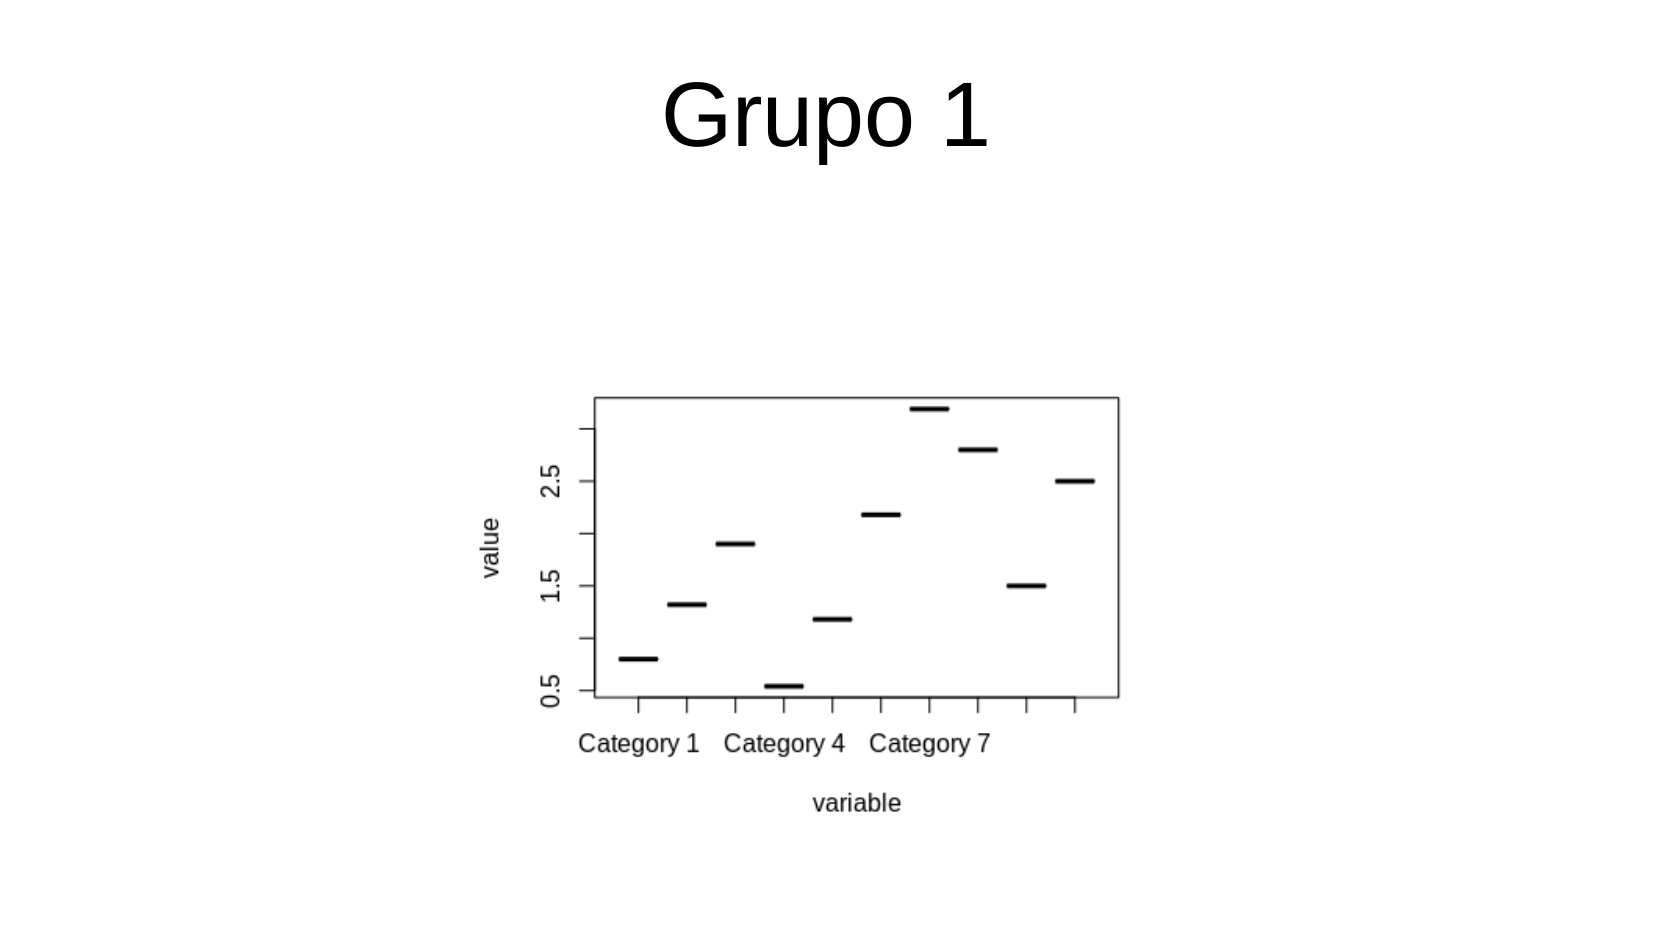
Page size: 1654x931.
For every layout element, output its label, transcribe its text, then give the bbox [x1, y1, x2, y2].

picture [472, 275, 1182, 851]
title Grupo 1 [82, 37, 1571, 193]
